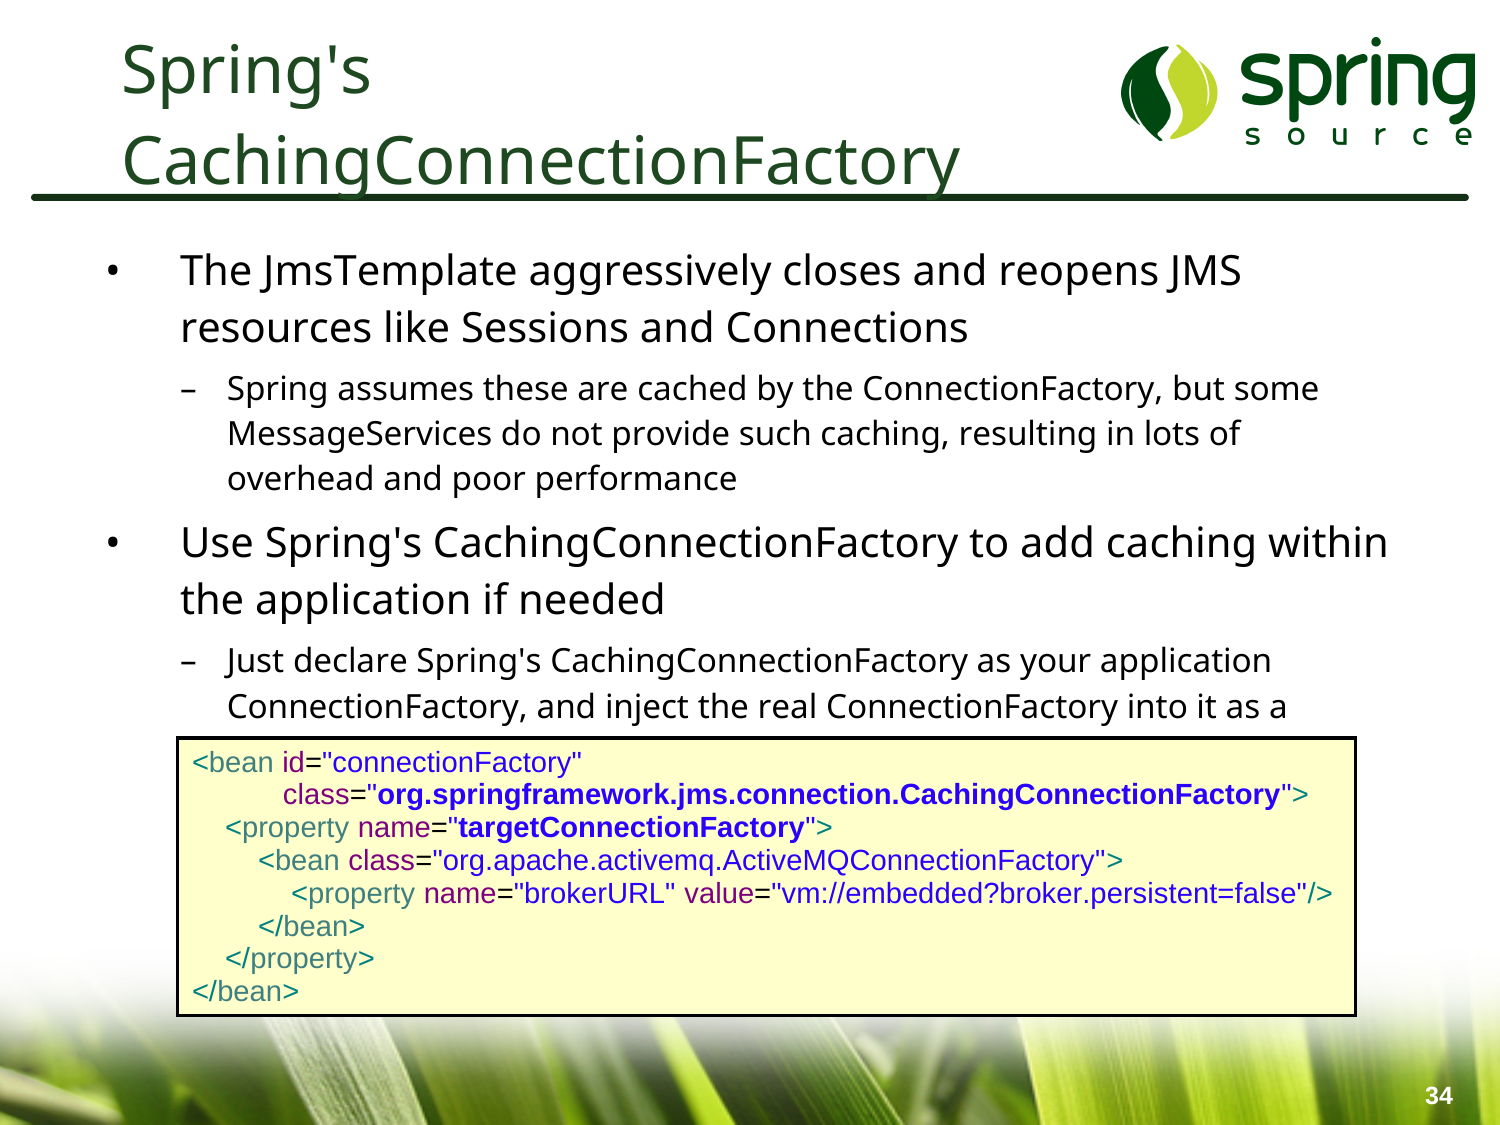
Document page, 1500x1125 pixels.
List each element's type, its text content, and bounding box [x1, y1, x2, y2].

picture [1138, 37, 1475, 145]
text_box <bean id="connectionFactory" class="org.springframework.jms.connection.CachingConnectionFactory"> <property name="targetConnectionFactory"> <bean class="org.apache.activemq.ActiveMQConnectionFactory"> <property name="brokerURL" value="vm://embedded?broker.persistent=false"/> </bean> </property> </bean> [177, 738, 1356, 1016]
picture [0, 944, 1500, 1125]
title Spring's CachingConnectionFactory [105, 15, 1138, 193]
list The JmsTemplate aggressively closes and reopens JMS resources like Sessions and Connections Spring assumes these are cached by the ConnectionFactory, but some MessageServices do not provide such caching, resulting in lots of overhead and poor performance Use Spring's CachingConnectionFactory to add caching within the application if needed Just declare Spring's CachingConnectionFactory as your application ConnectionFactory, and inject the real ConnectionFactory into it as a property [105, 240, 1396, 969]
